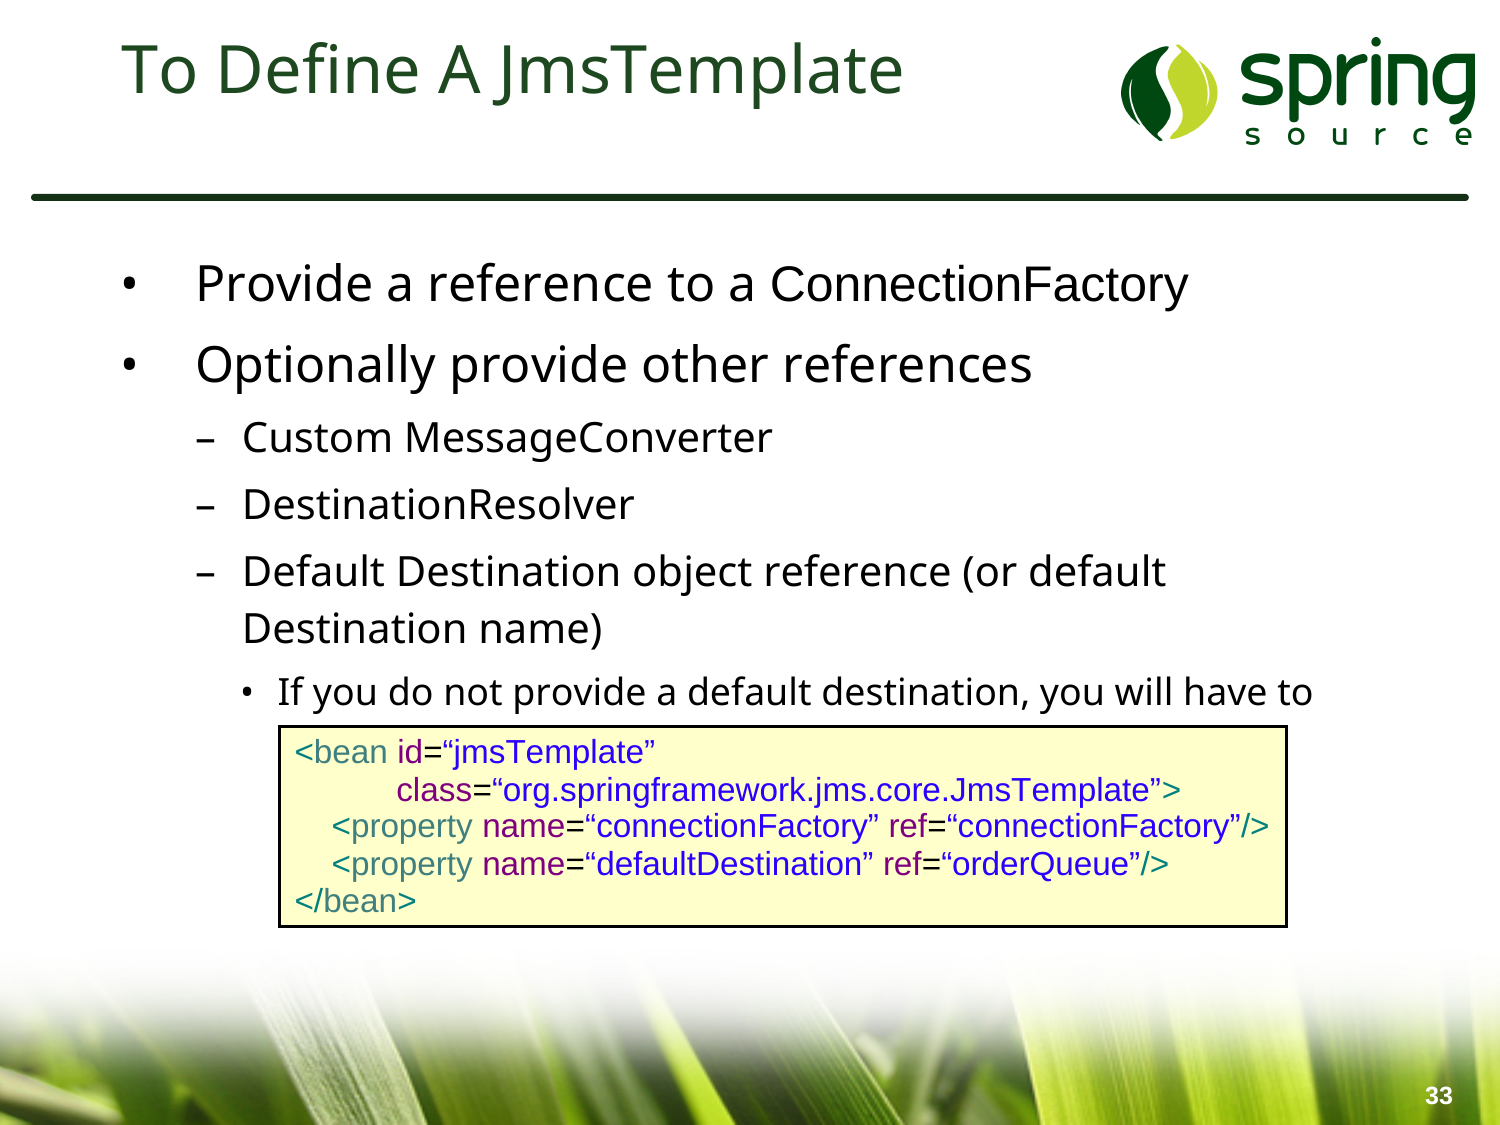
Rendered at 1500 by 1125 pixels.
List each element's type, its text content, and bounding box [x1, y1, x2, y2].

list Provide a reference to a ConnectionFactory Optionally provide other references Custom MessageConverter DestinationResolver Default Destination object reference (or default Destination name) If you do not provide a default destination, you will have to specify a destination each time you send a message [105, 240, 1396, 904]
text_box <bean id=“jmsTemplate” class=“org.springframework.jms.core.JmsTemplate”> <property name=“connectionFactory” ref=“connectionFactory”/> <property name=“defaultDestination” ref=“orderQueue”/> </bean> [279, 726, 1287, 927]
picture [1138, 37, 1475, 145]
picture [0, 944, 1500, 1125]
title To Define A JmsTemplate [105, 15, 1138, 178]
